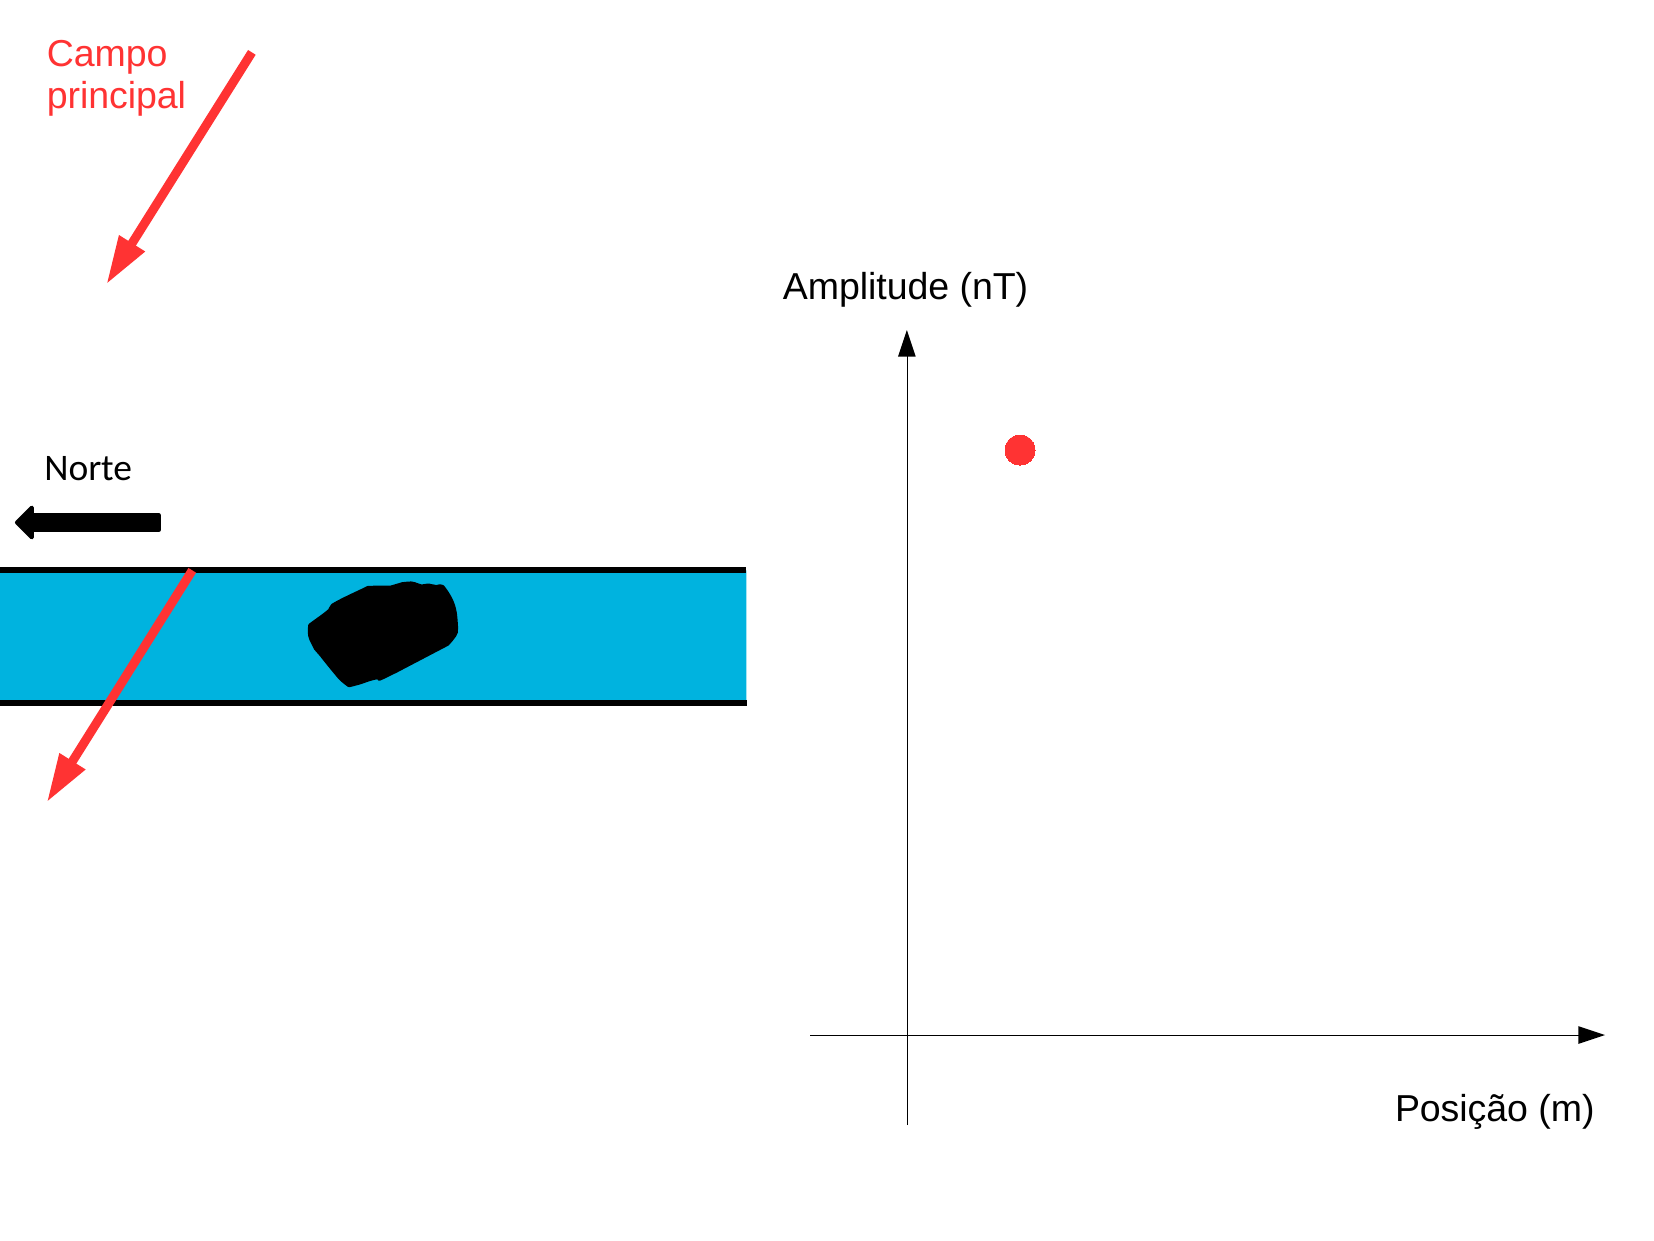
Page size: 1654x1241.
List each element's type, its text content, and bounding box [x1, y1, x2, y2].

text_box Amplitude (nT) [768, 258, 1044, 316]
text_box [1005, 435, 1036, 466]
text_box Norte [17, 435, 160, 496]
text_box Posição (m) [1380, 1080, 1610, 1137]
text_box [0, 573, 184, 700]
text_box [117, 570, 747, 700]
text_box Campo principal [32, 25, 257, 124]
text_box [17, 507, 159, 538]
